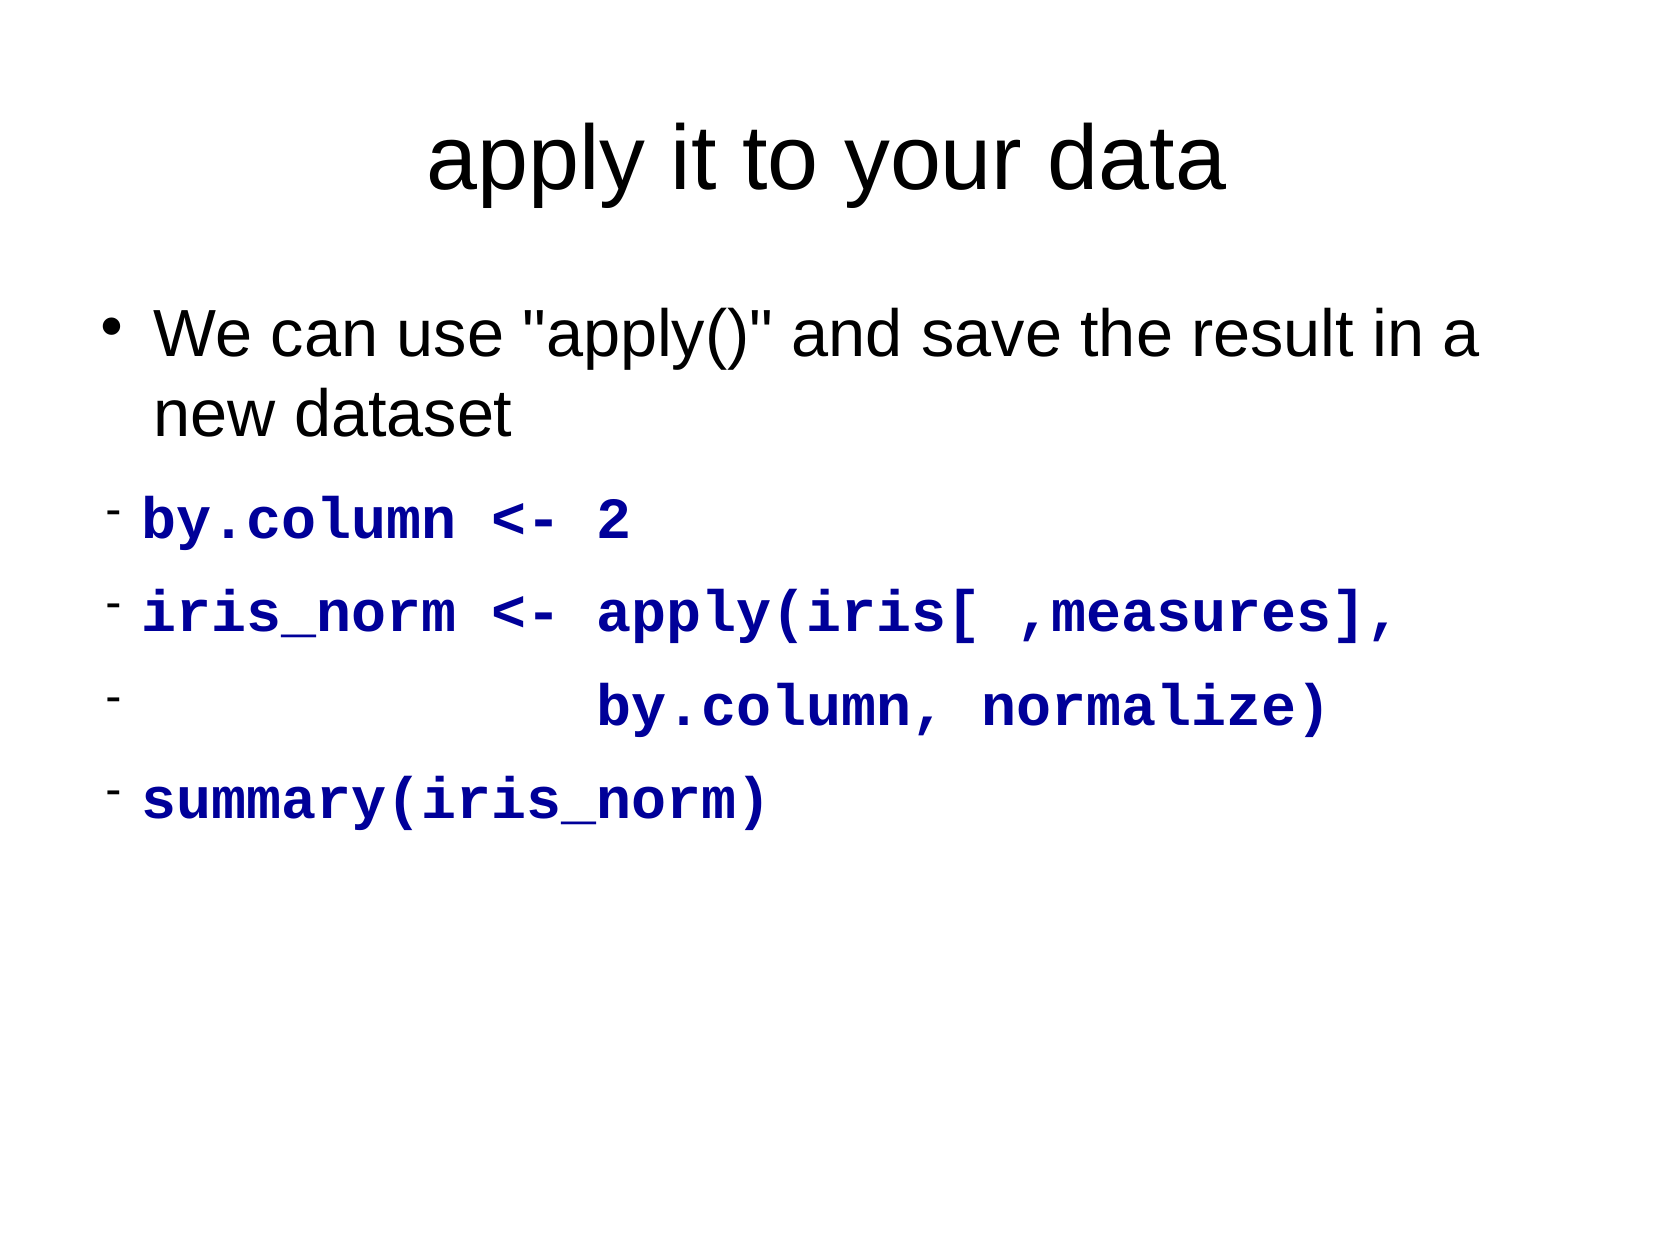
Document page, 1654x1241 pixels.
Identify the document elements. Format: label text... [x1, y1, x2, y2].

text_box We can use "apply()" and save the result in a new dataset by.column <- 2 iris_norm <- apply(iris[ ,measures], by.column, normalize) summary(iris_norm) [82, 290, 1571, 1087]
text_box apply it to your data [82, 49, 1571, 257]
